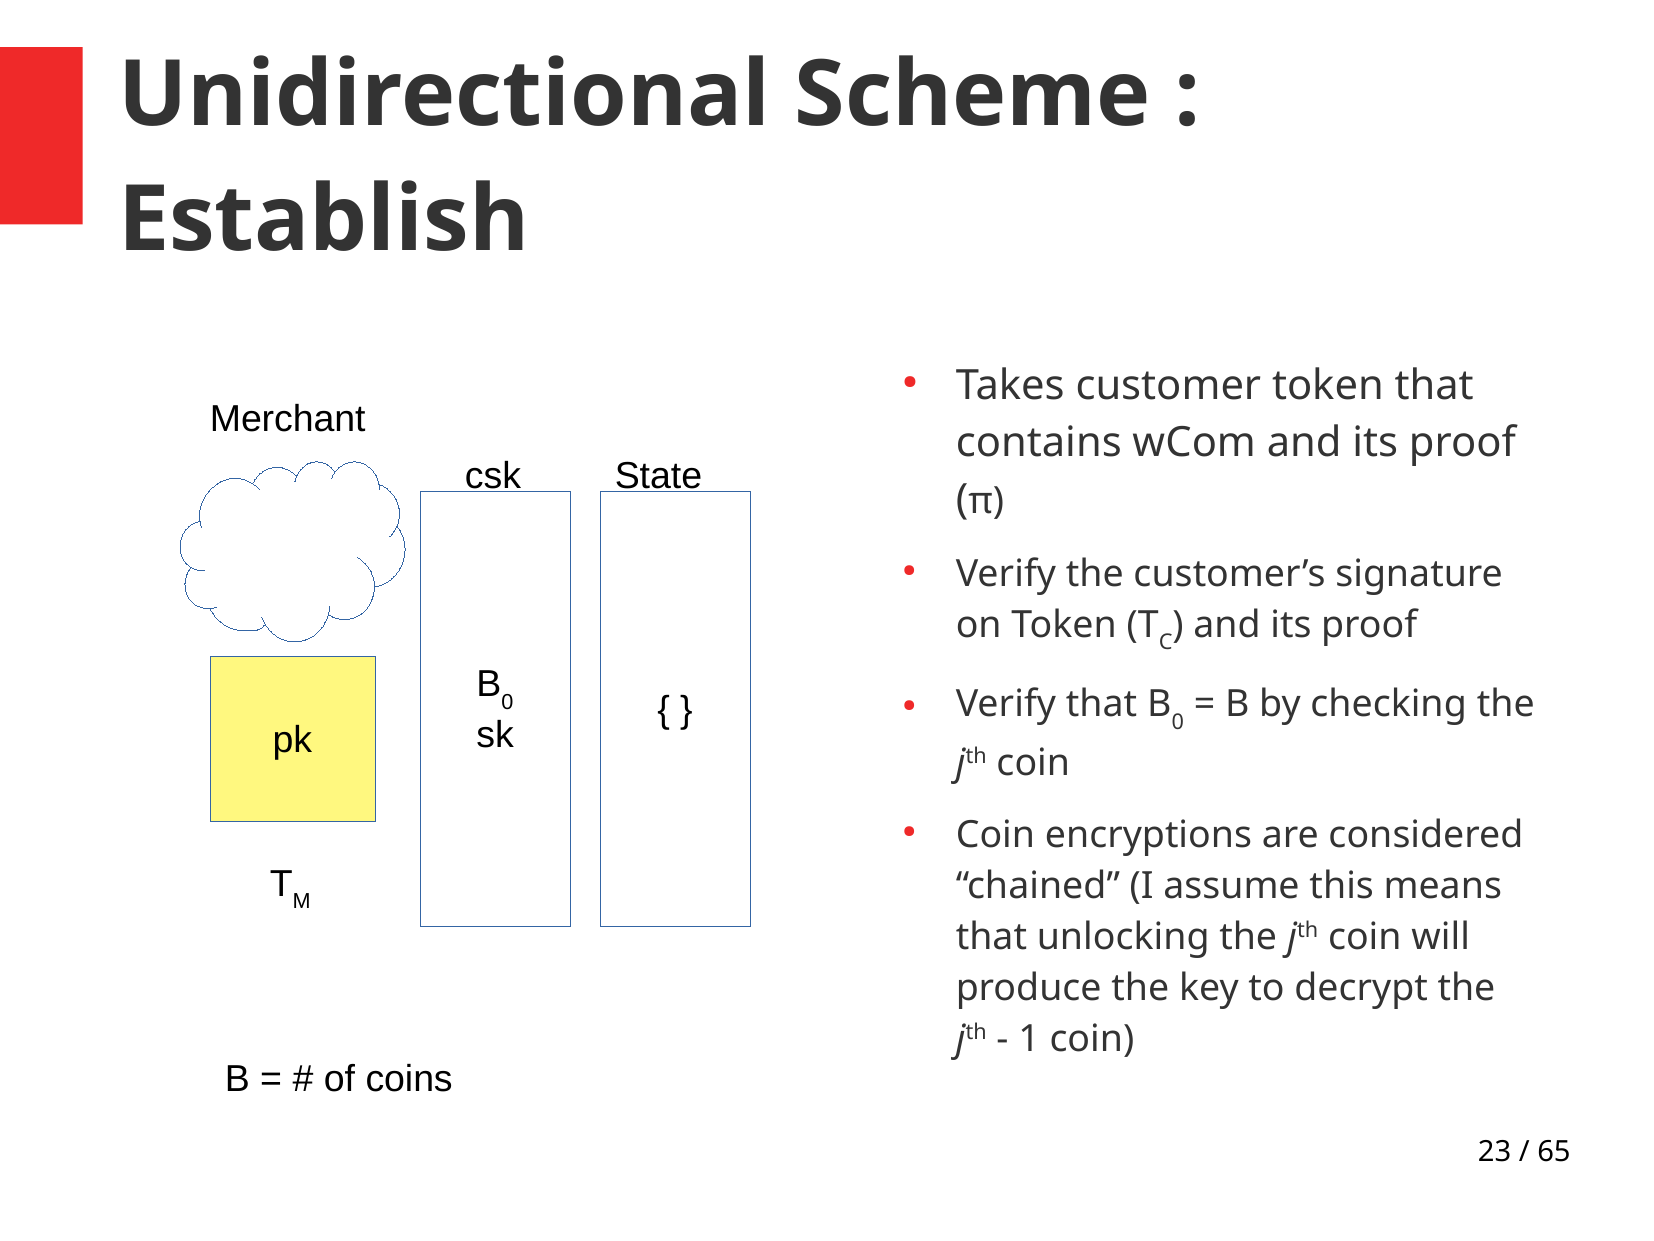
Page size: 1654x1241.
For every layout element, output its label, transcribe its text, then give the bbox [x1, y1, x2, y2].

list Takes customer token that contains wCom and its proof (π) Verify the customer’s signature on Token (TC) and its proof Verify that B0 = B by checking the jth coin Coin encryptions are considered “chained” (I assume this means that unlocking the jth coin will produce the key to decrypt the jth - 1 coin) [885, 354, 1536, 1074]
text_box TM [255, 855, 346, 931]
title Unidirectional Scheme : Establish [118, 49, 1571, 257]
text_box csk [450, 447, 541, 507]
text_box B = # of coins [210, 1050, 856, 1107]
text_box Merchant [195, 390, 541, 447]
text_box State [600, 446, 751, 546]
text_box { } [600, 546, 751, 927]
text_box [180, 461, 406, 642]
text_box B0 sk [420, 491, 571, 927]
text_box pk [210, 656, 376, 822]
